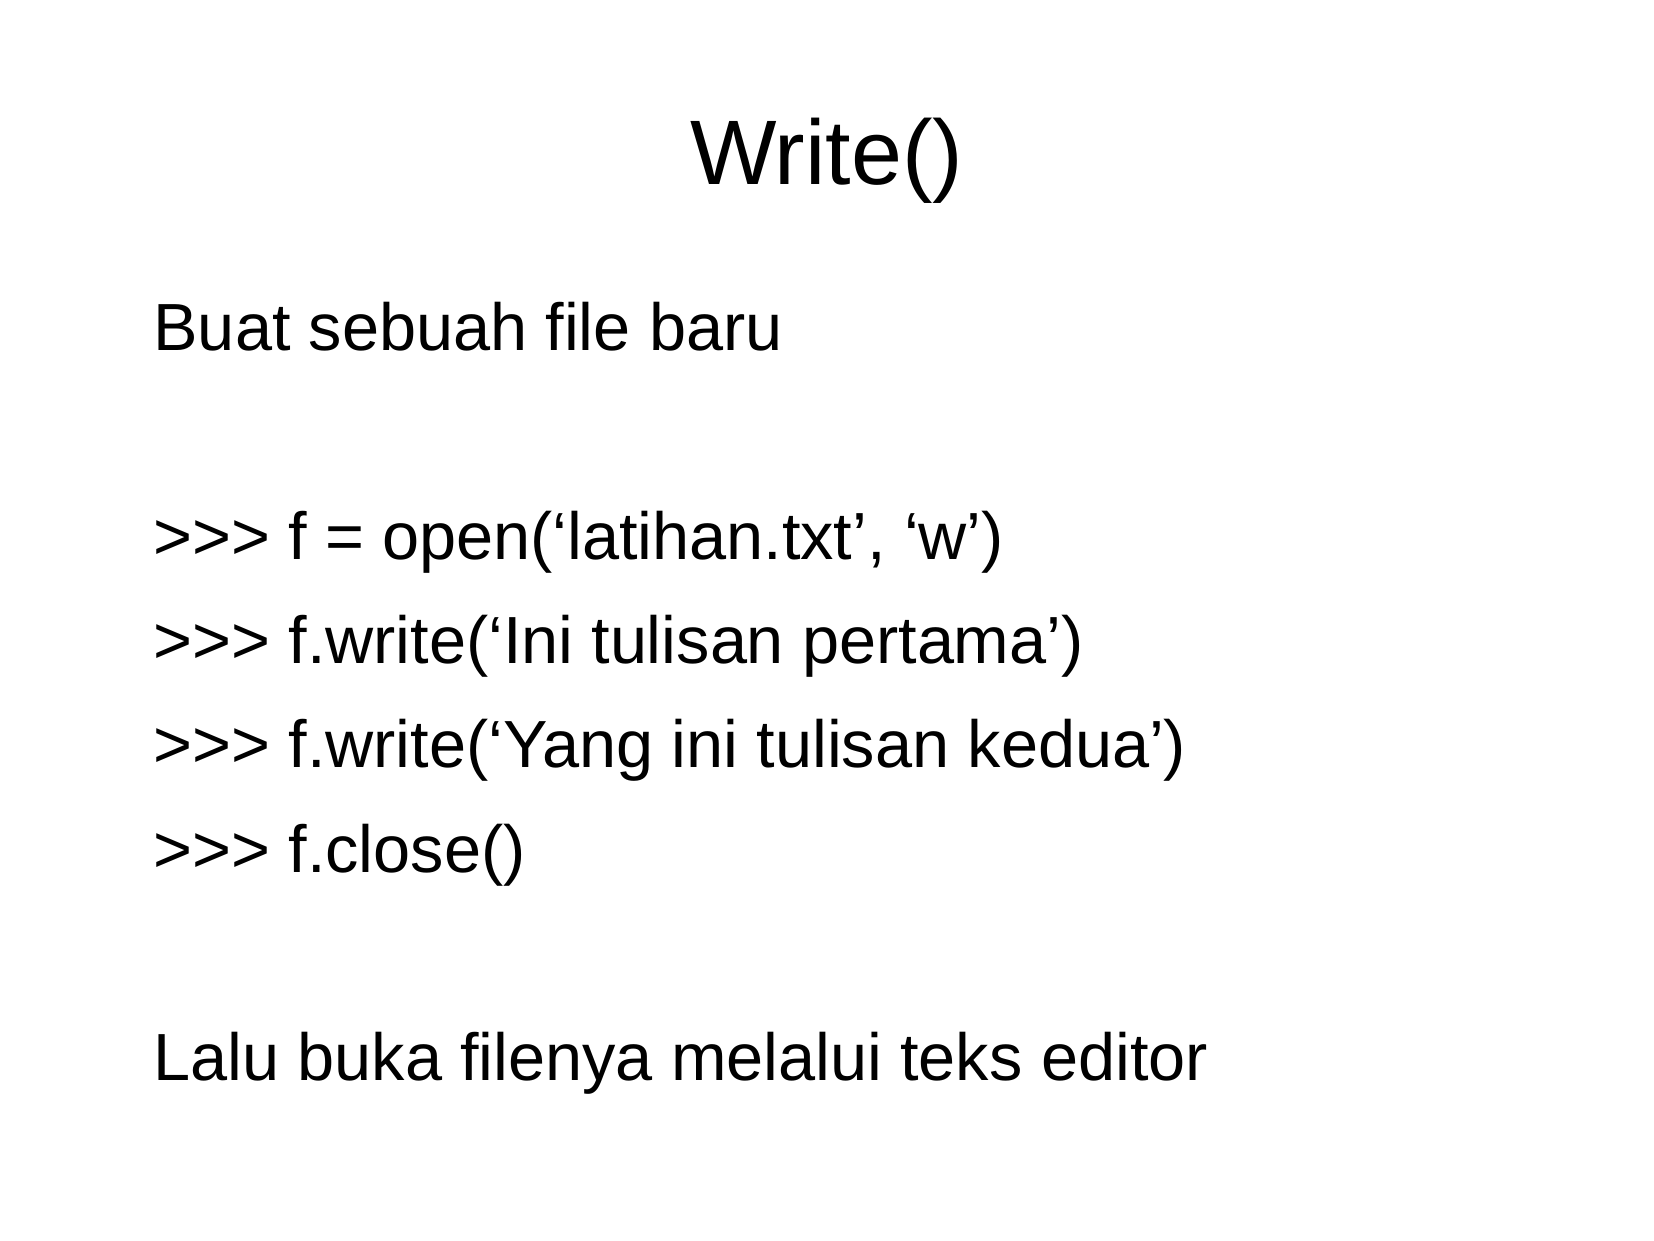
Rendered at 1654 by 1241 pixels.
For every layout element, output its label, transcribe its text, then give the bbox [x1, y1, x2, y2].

title Write() [82, 49, 1571, 257]
list Buat sebuah file baru >>> f = open(‘latihan.txt’, ‘w’) >>> f.write(‘Ini tulisan pertama’) >>> f.write(‘Yang ini tulisan kedua’) >>> f.close() Lalu buka filenya melalui teks editor [82, 290, 1571, 1096]
